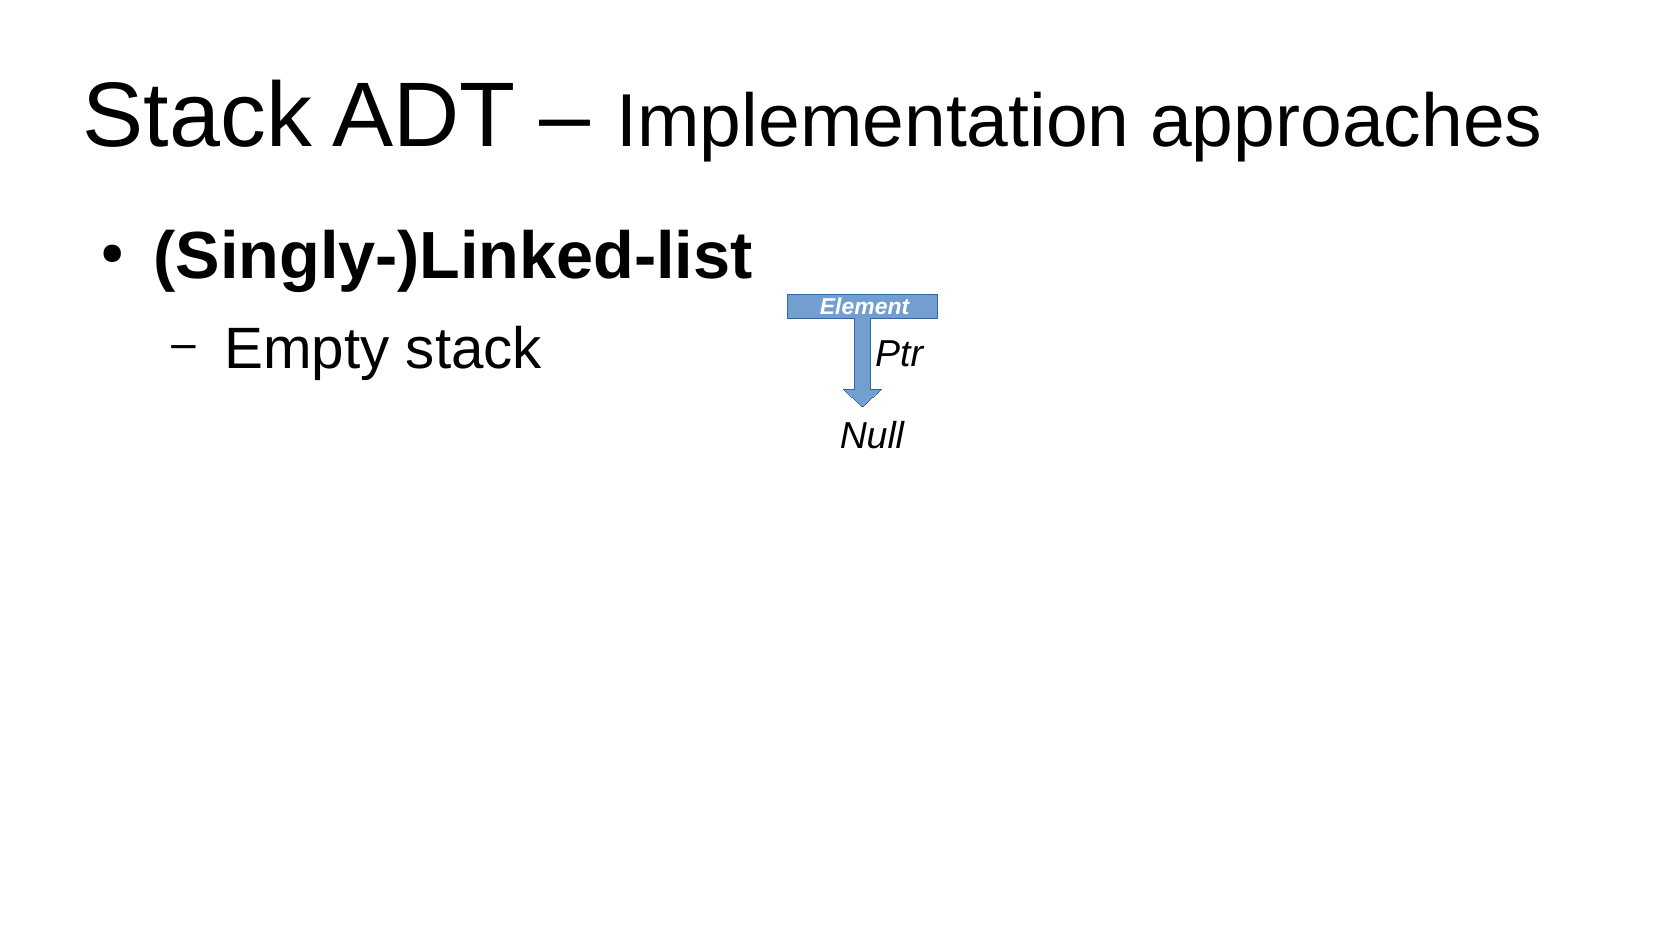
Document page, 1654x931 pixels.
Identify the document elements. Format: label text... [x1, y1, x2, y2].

text_box Null [825, 407, 920, 465]
text_box Ptr [860, 324, 955, 382]
list (Singly-)Linked-list Empty stack [82, 217, 1571, 758]
text_box Element [805, 286, 956, 327]
text_box [787, 294, 805, 319]
title Stack ADT – Implementation approaches [82, 37, 1571, 193]
text_box [843, 327, 882, 407]
